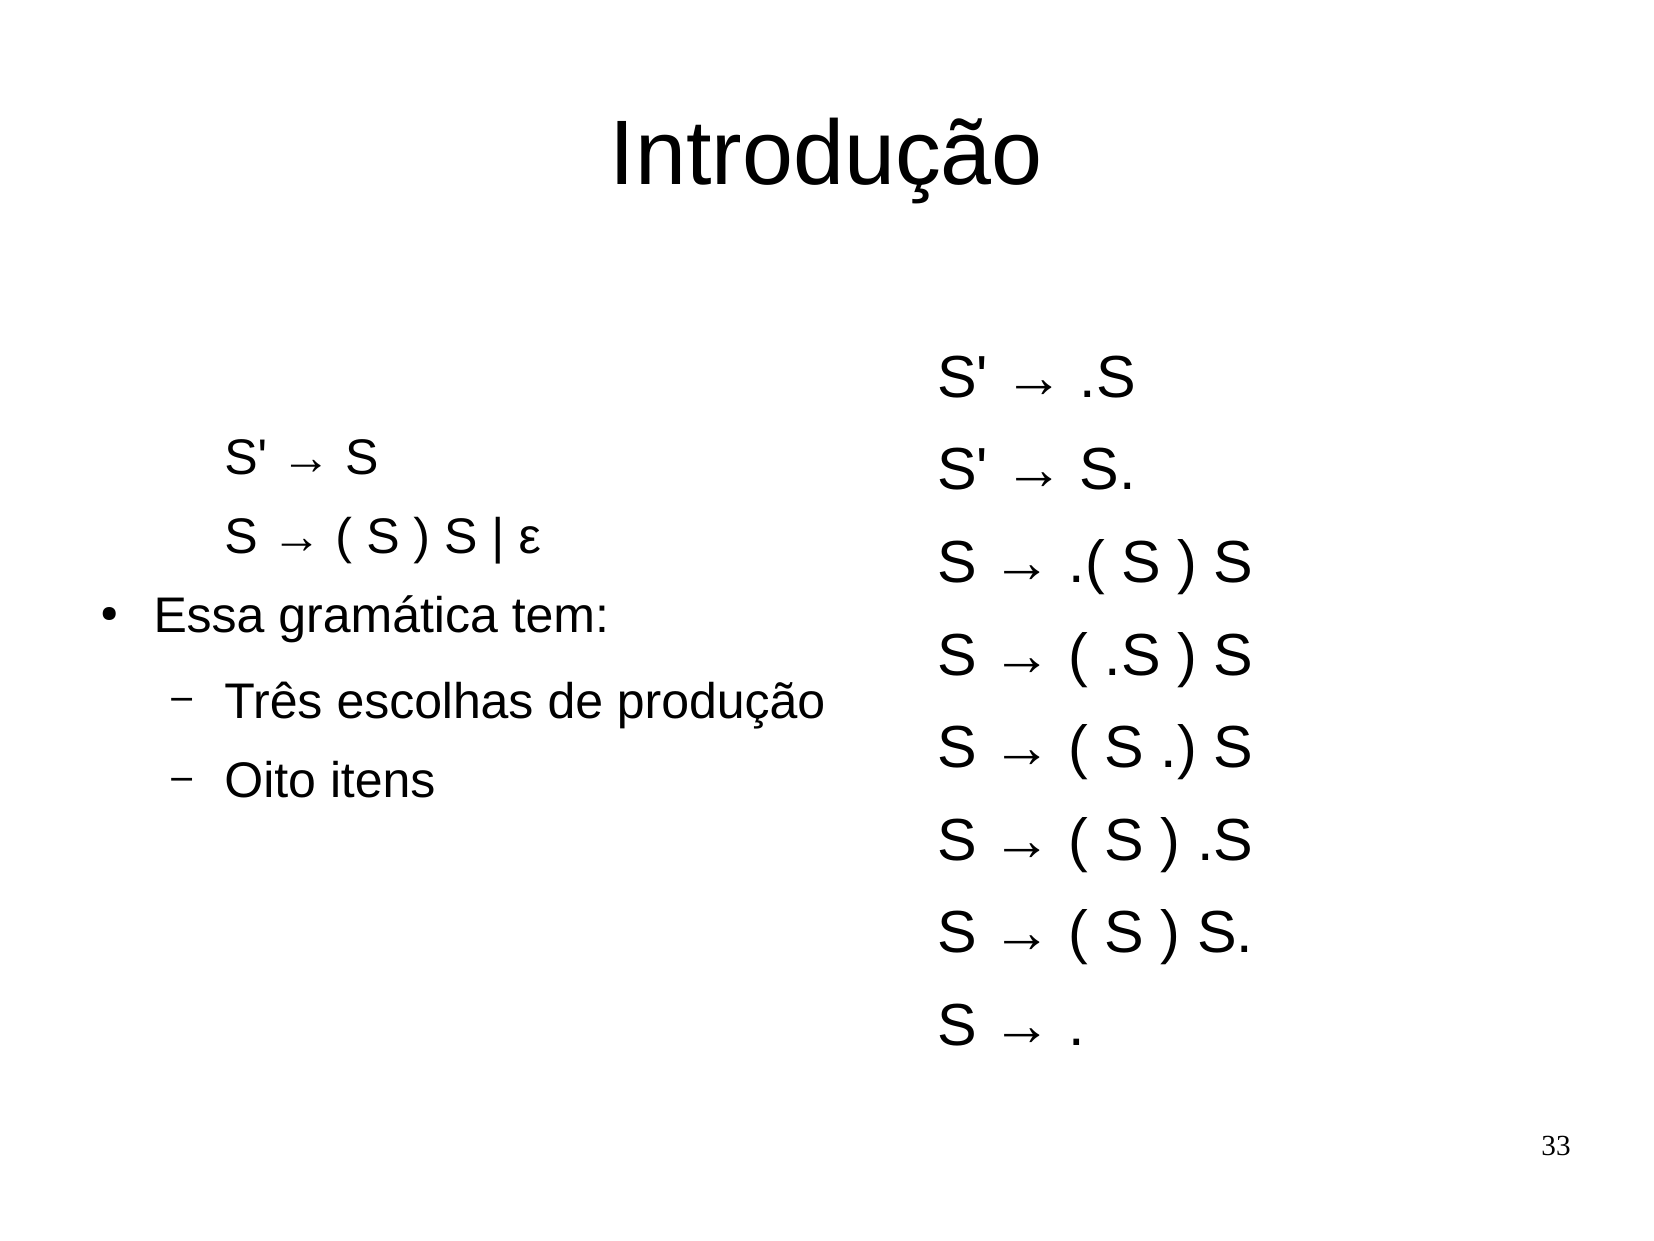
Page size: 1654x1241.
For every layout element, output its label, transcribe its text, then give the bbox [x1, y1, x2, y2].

list S' → .S S' → S. S → .( S ) S S → ( .S ) S S → ( S .) S S → ( S ) .S S → ( S ) S. S → . [874, 343, 1501, 1063]
list S' → S S → ( S ) S | ε Essa gramática tem: Três escolhas de produção Oito itens [82, 343, 874, 1063]
title Introdução [82, 49, 1571, 257]
